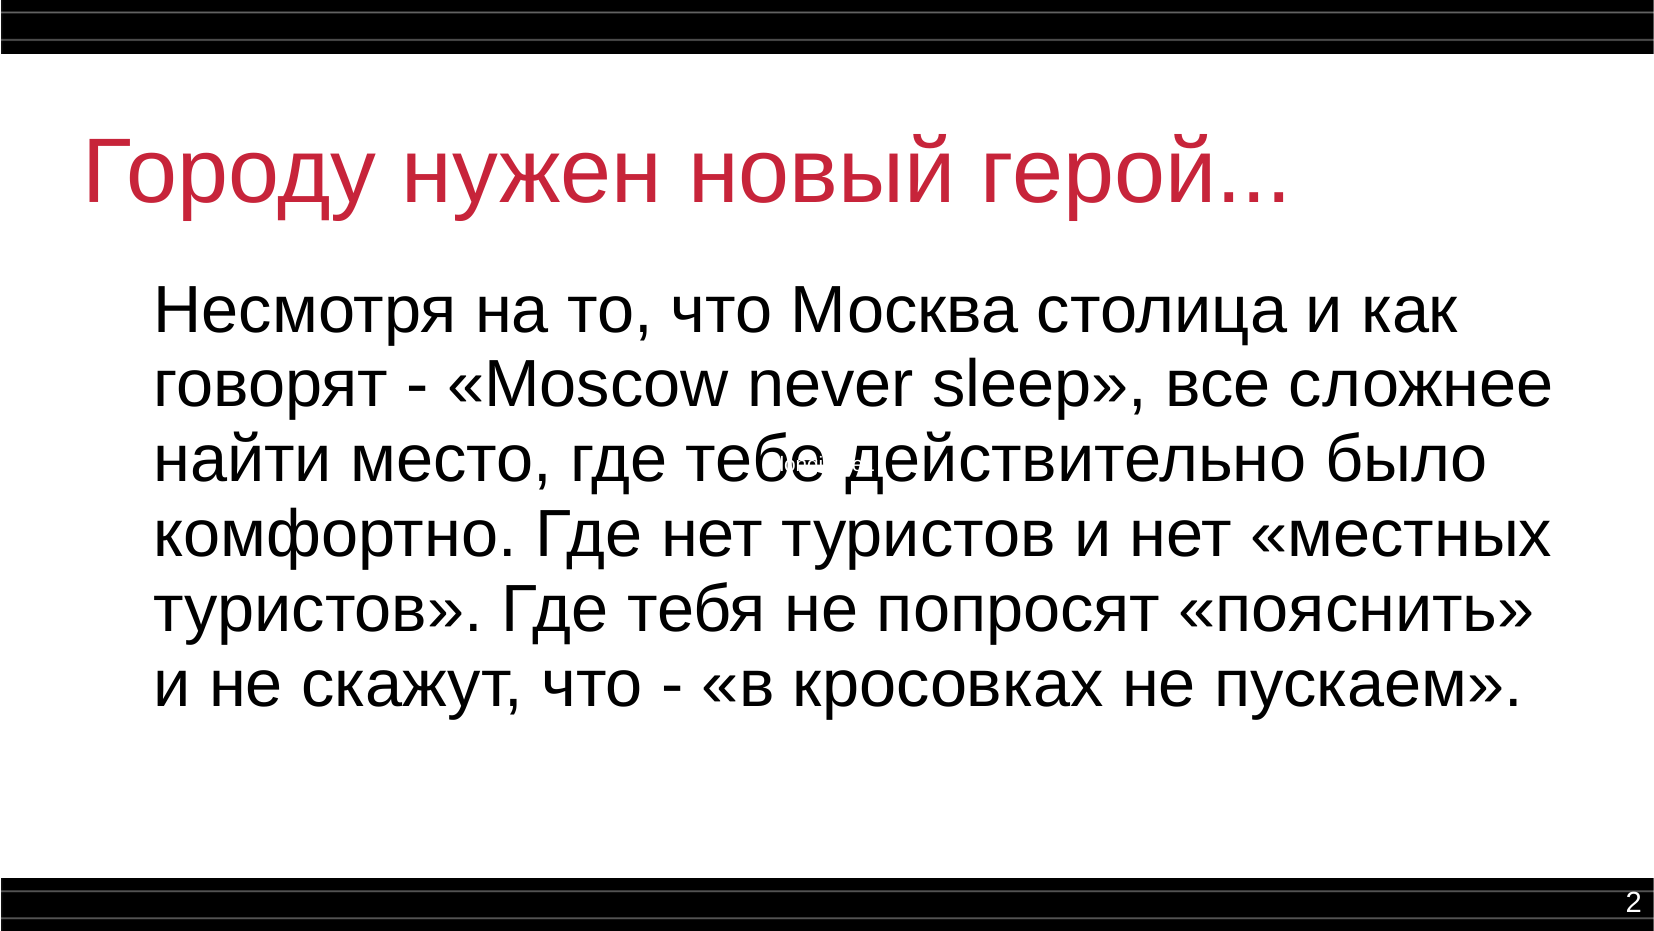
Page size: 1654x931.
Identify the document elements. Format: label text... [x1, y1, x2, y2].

list Несмотря на то, что Москва столица и как говорят - «Moscow never sleep», все сложнее найти место, где тебе действительно было комфортно. Где нет туристов и нет «местных туристов». Где тебя не попросят «пояснить» и не скажут, что - «в кросовках не пускаем». [82, 271, 1571, 851]
title Городу нужен новый герой... [82, 92, 1571, 249]
picture [1, 0, 1654, 54]
picture [1, 878, 1654, 931]
text_box longitude1 [764, 445, 890, 484]
